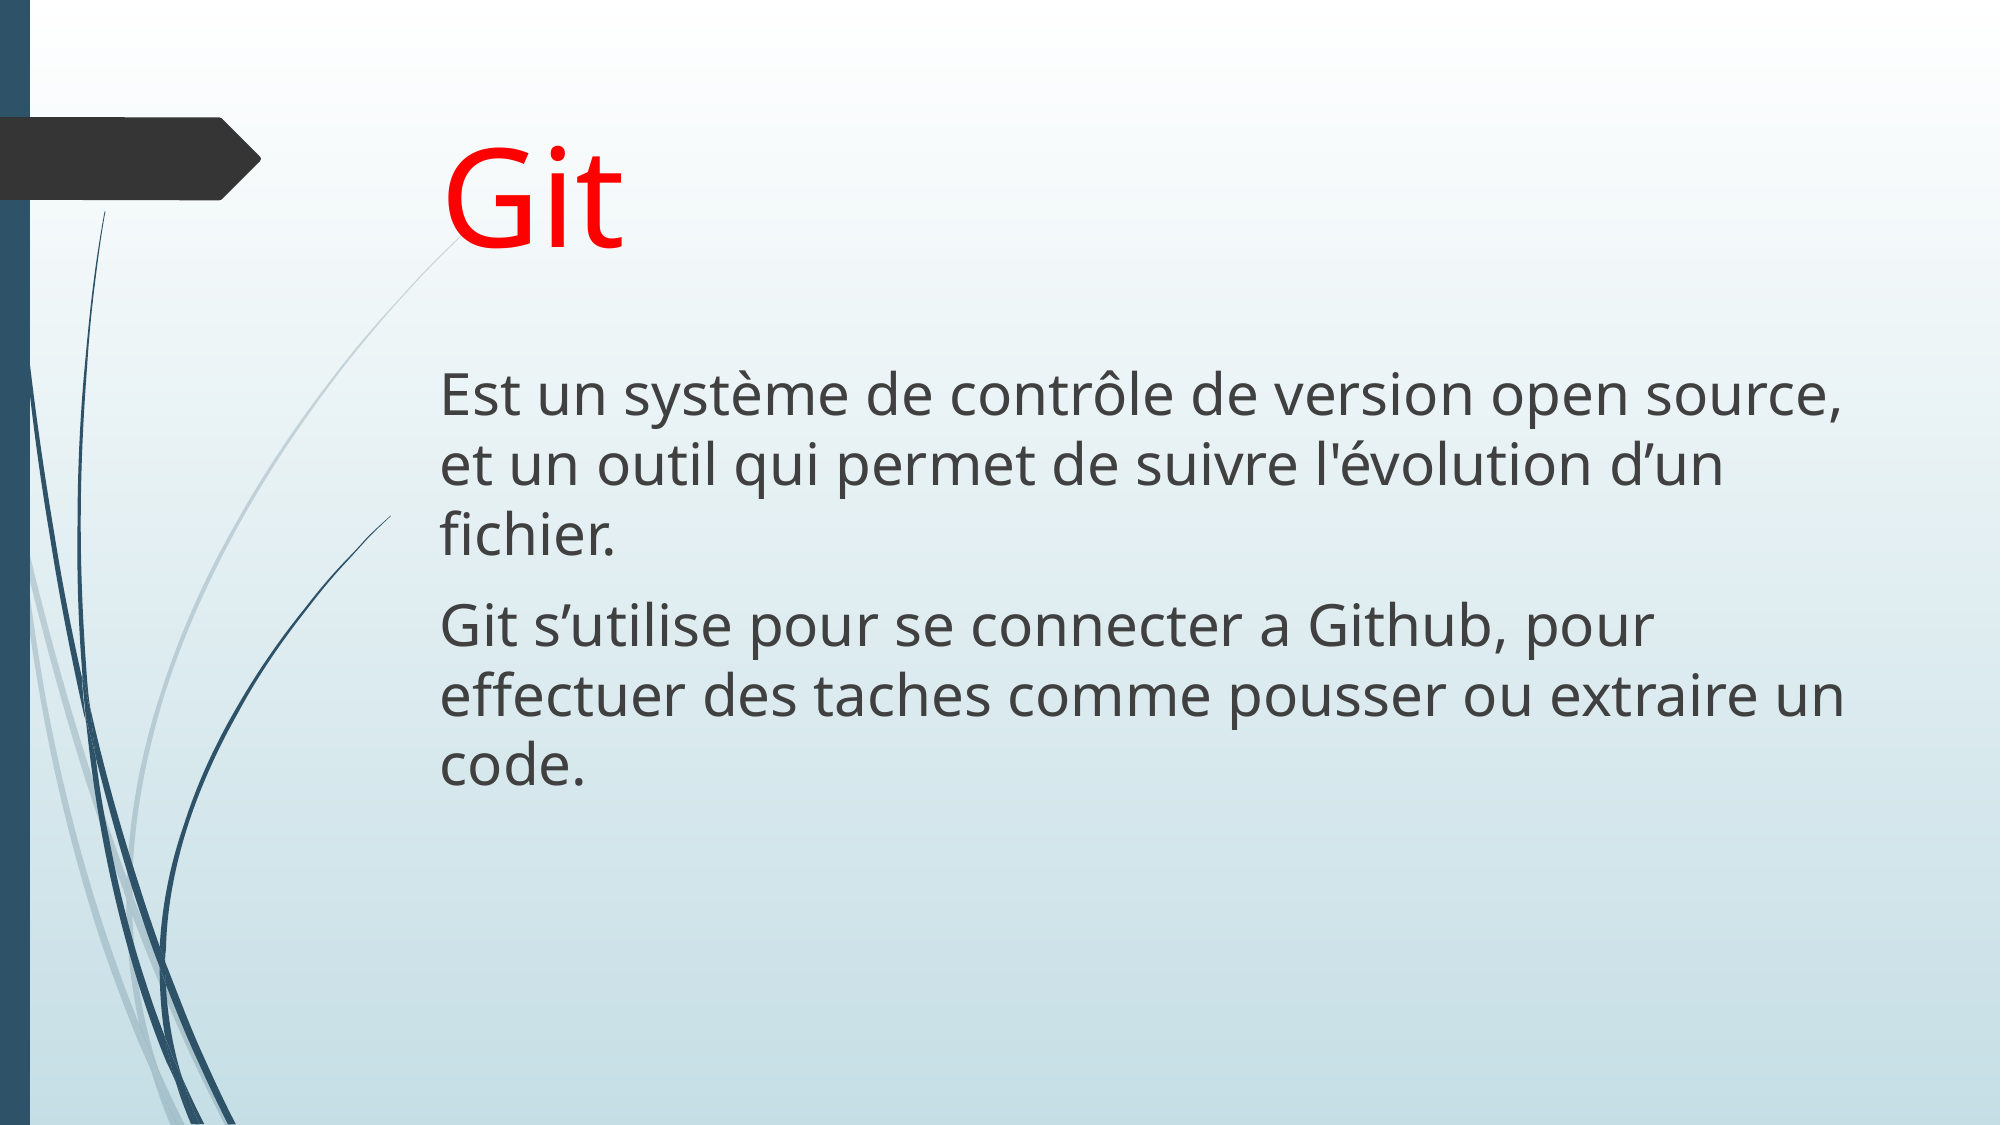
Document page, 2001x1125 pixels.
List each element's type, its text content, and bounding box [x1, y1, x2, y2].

list Est un système de contrôle de version open source, et un outil qui permet de suivre l'évolution d’un fichier. Git s’utilise pour se connecter a Github, pour effectuer des taches comme pousser ou extraire un code. [424, 350, 1888, 970]
title Git [425, 102, 1888, 313]
